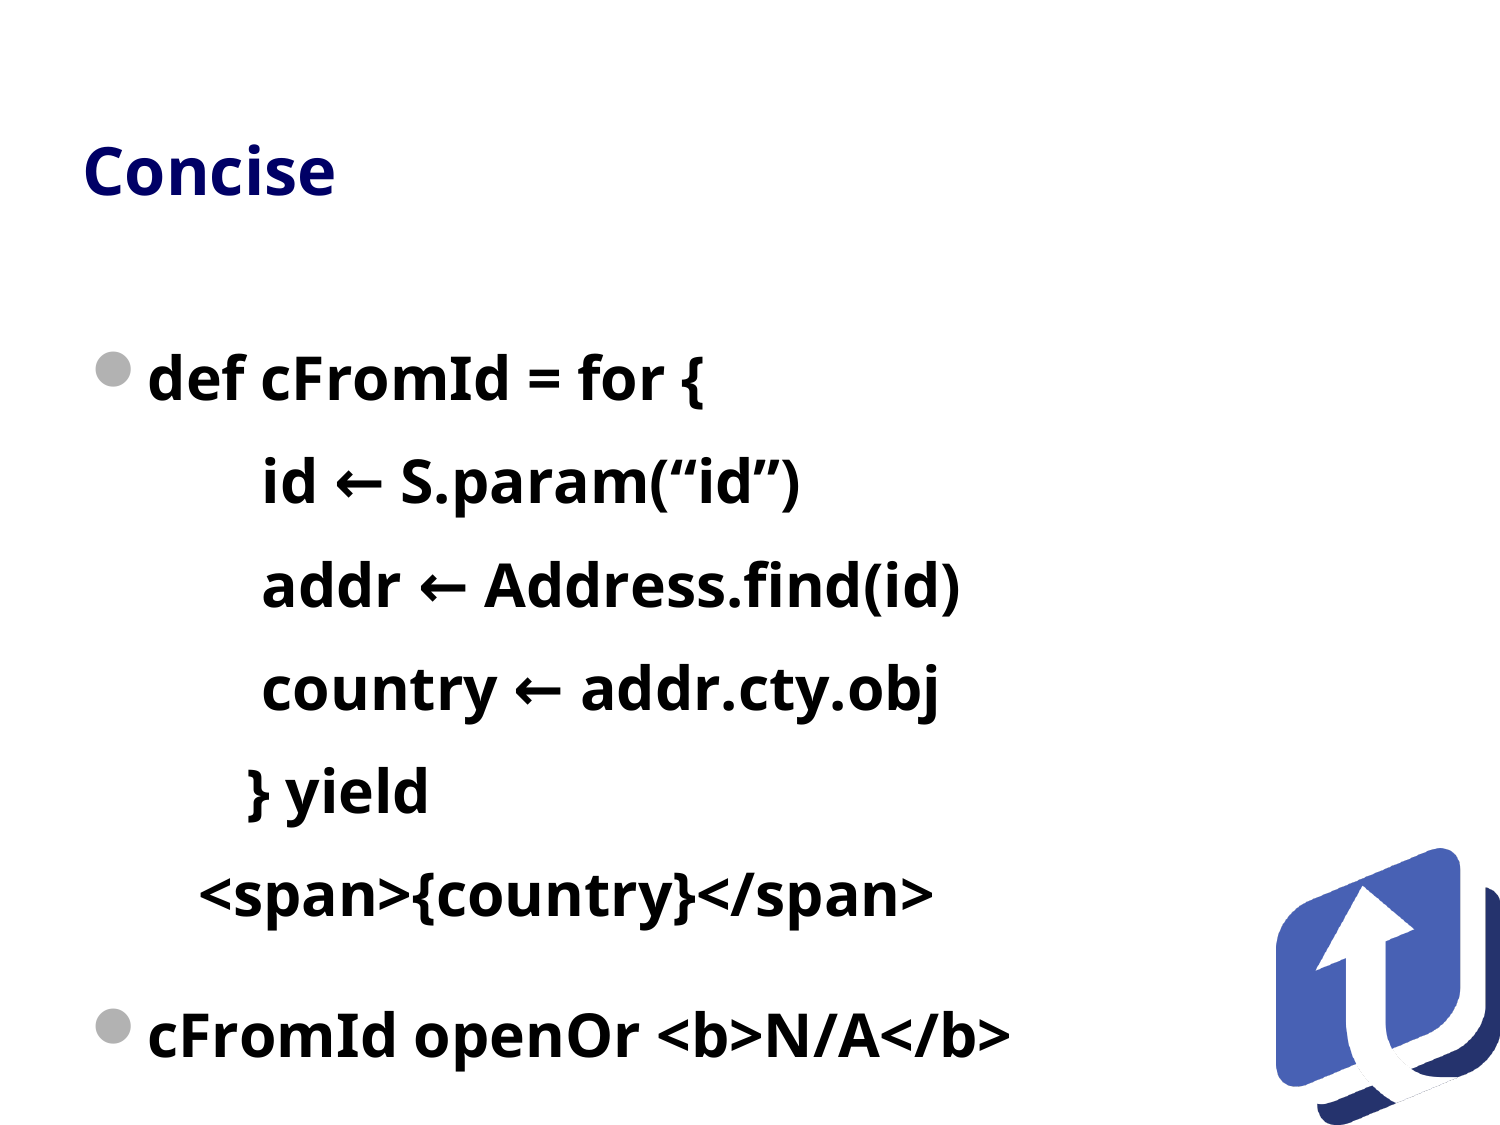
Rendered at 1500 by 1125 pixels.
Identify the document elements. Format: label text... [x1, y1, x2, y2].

title Concise [74, 97, 1423, 242]
list def cFromId = for { id ← S.param(“id”) addr ← Address.find(id) country ← addr.cty.obj } yield <span>{country}</span> cFromId openOr <b>N/A</b> [74, 307, 1273, 1085]
picture [1276, 848, 1500, 1125]
